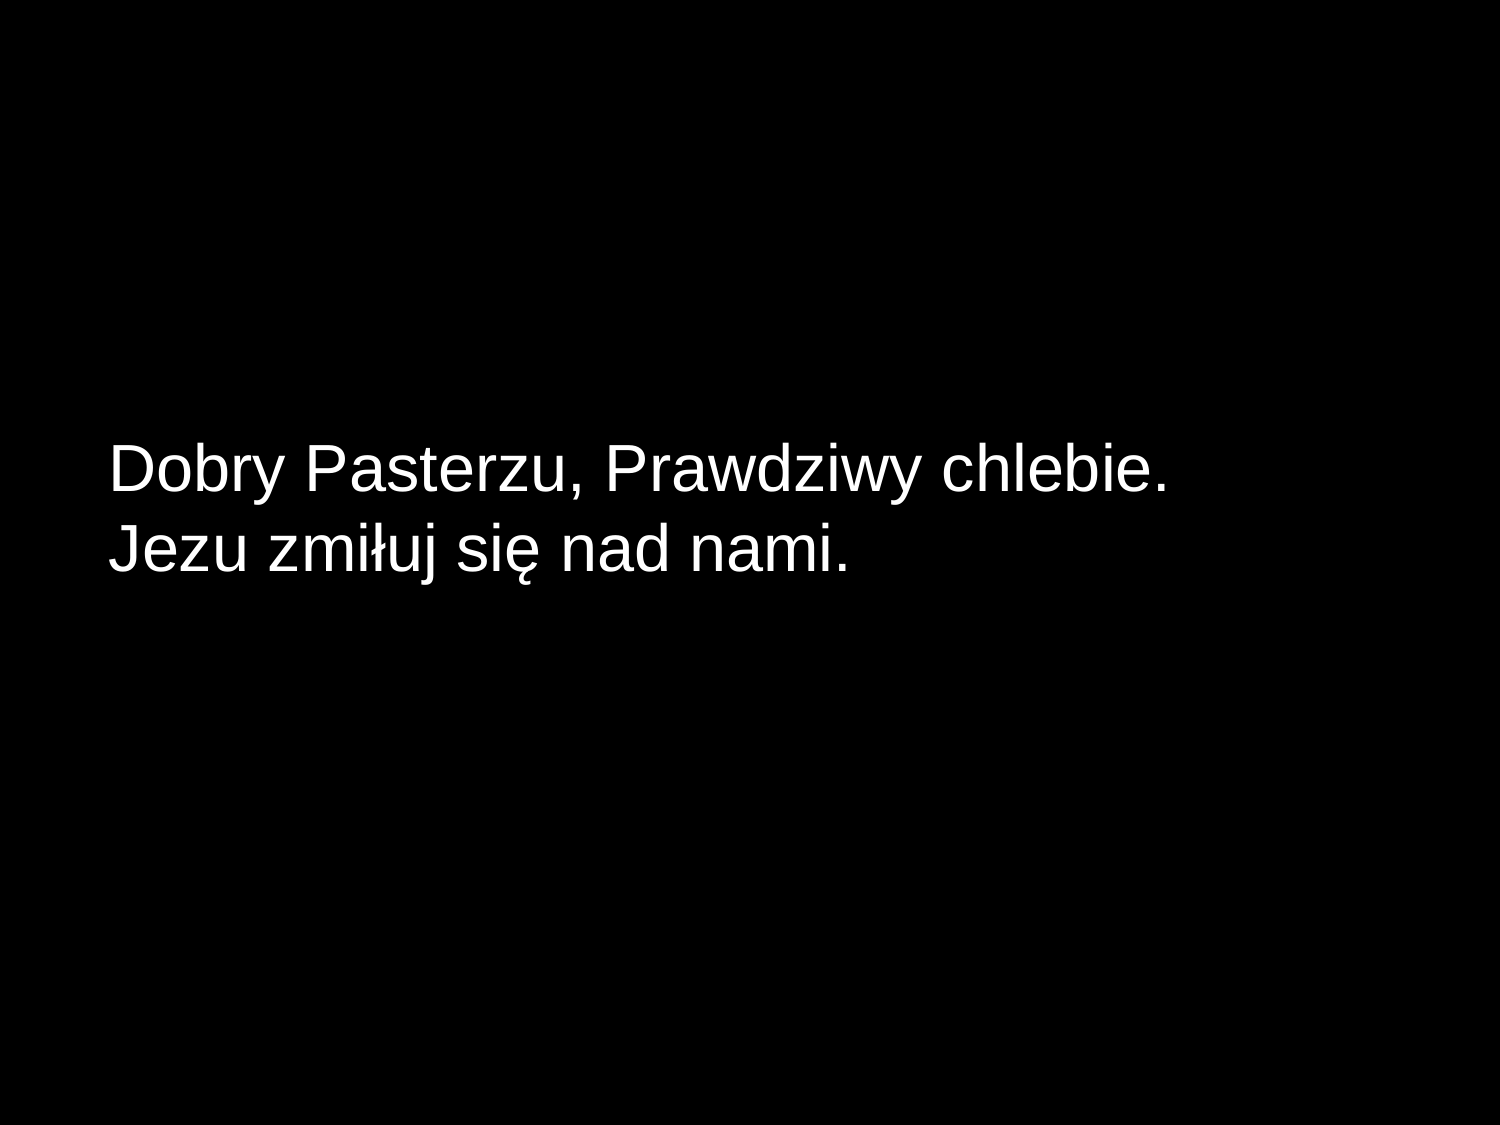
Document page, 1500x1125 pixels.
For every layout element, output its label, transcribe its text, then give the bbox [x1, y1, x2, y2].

text_box Dobry Pasterzu, Prawdziwy chlebie. Jezu zmiłuj się nad nami. [93, 417, 1465, 593]
